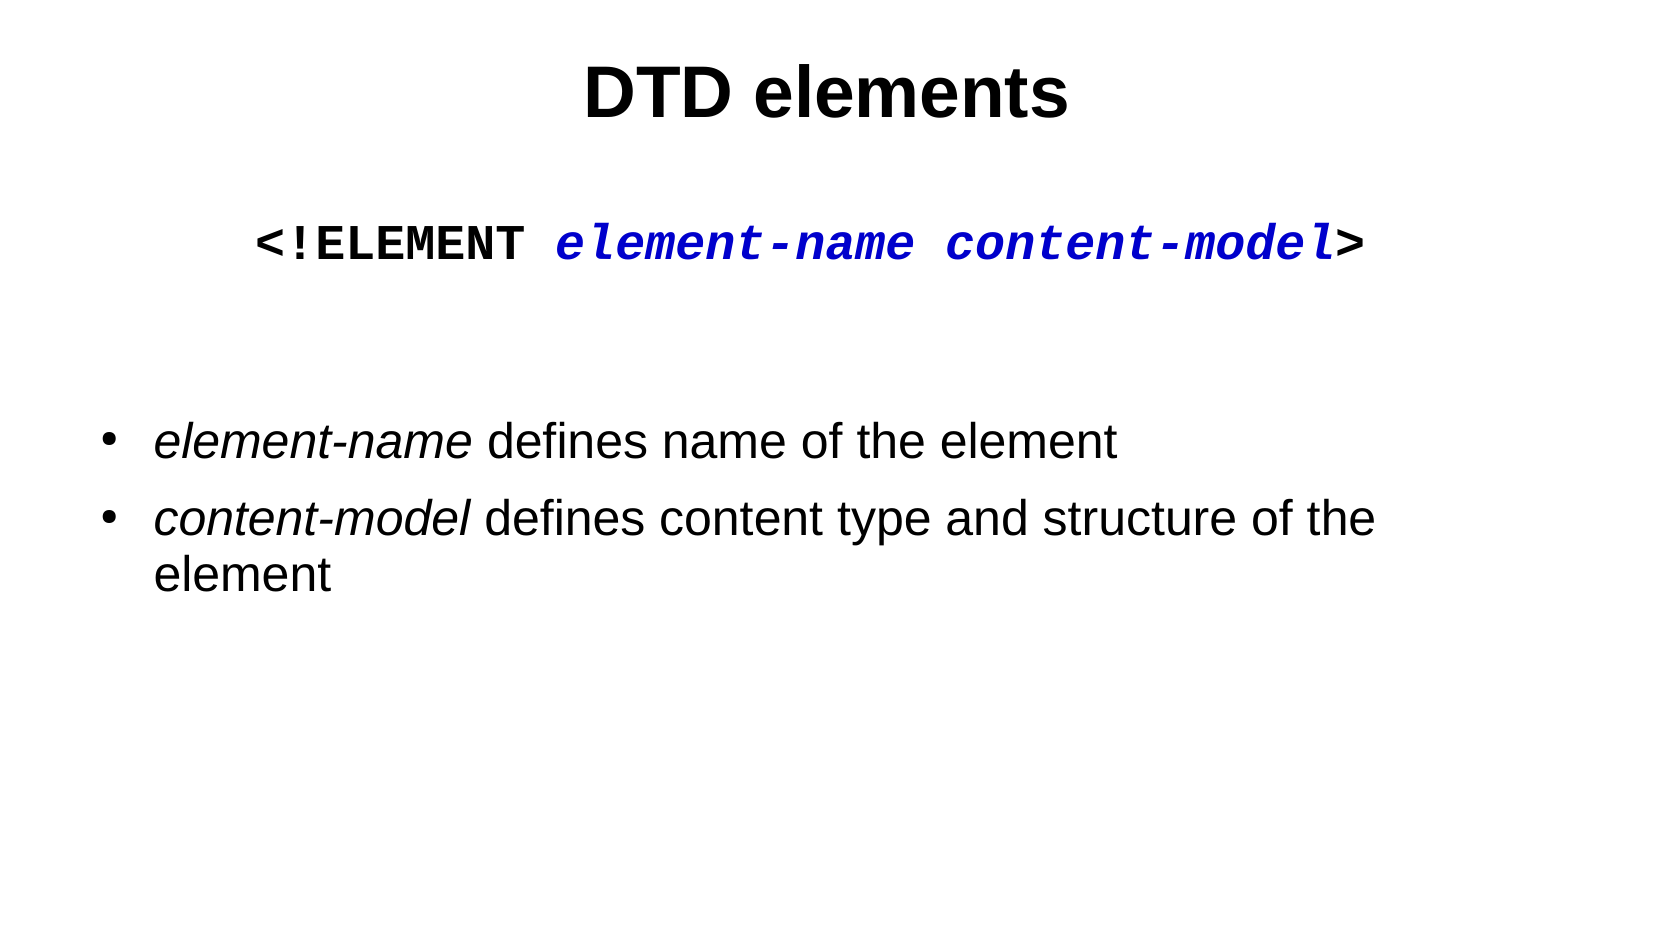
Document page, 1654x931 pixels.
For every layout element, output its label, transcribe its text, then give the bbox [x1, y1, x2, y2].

list <!ELEMENT element-name content-model> element-name defines name of the element content-model defines content type and structure of the element [82, 217, 1538, 758]
title DTD elements [82, 37, 1571, 147]
